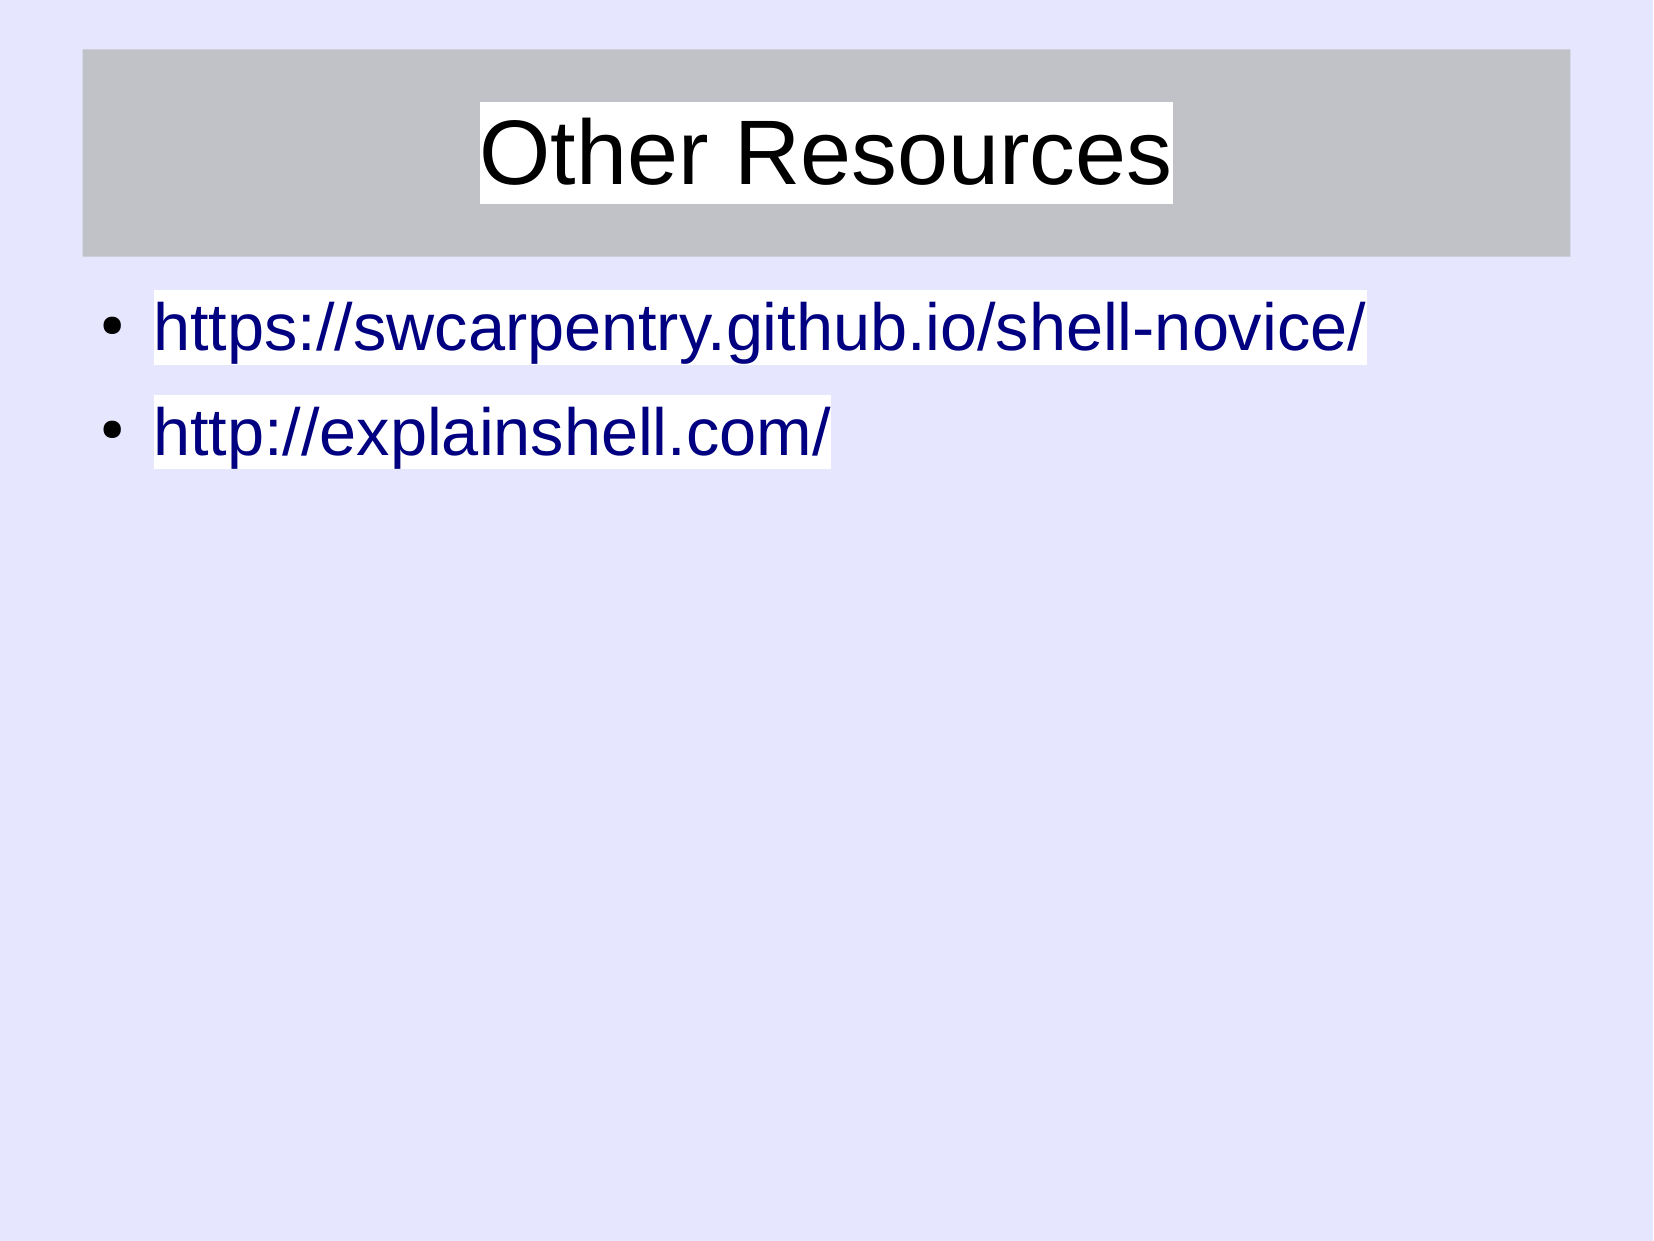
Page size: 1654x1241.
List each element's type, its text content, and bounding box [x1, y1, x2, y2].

list https://swcarpentry.github.io/shell-novice/ http://explainshell.com/ [82, 290, 1571, 1010]
title Other Resources [82, 49, 1571, 257]
